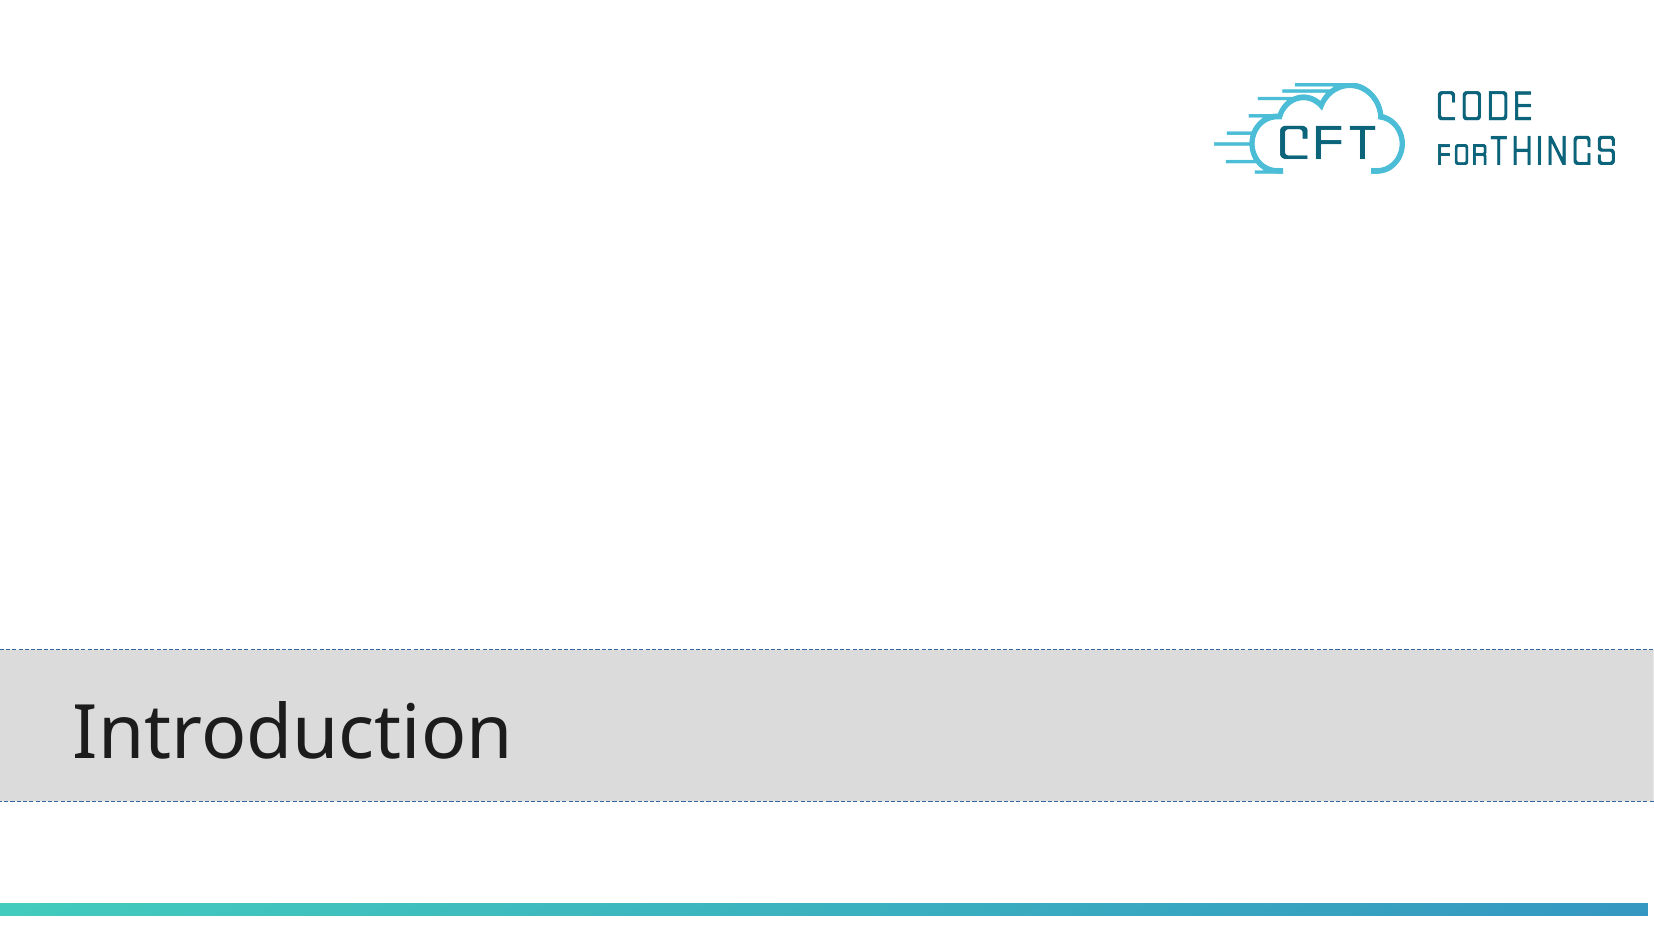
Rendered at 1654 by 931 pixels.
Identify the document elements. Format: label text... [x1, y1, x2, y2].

title Introduction [53, 651, 1542, 807]
picture [1214, 83, 1615, 174]
